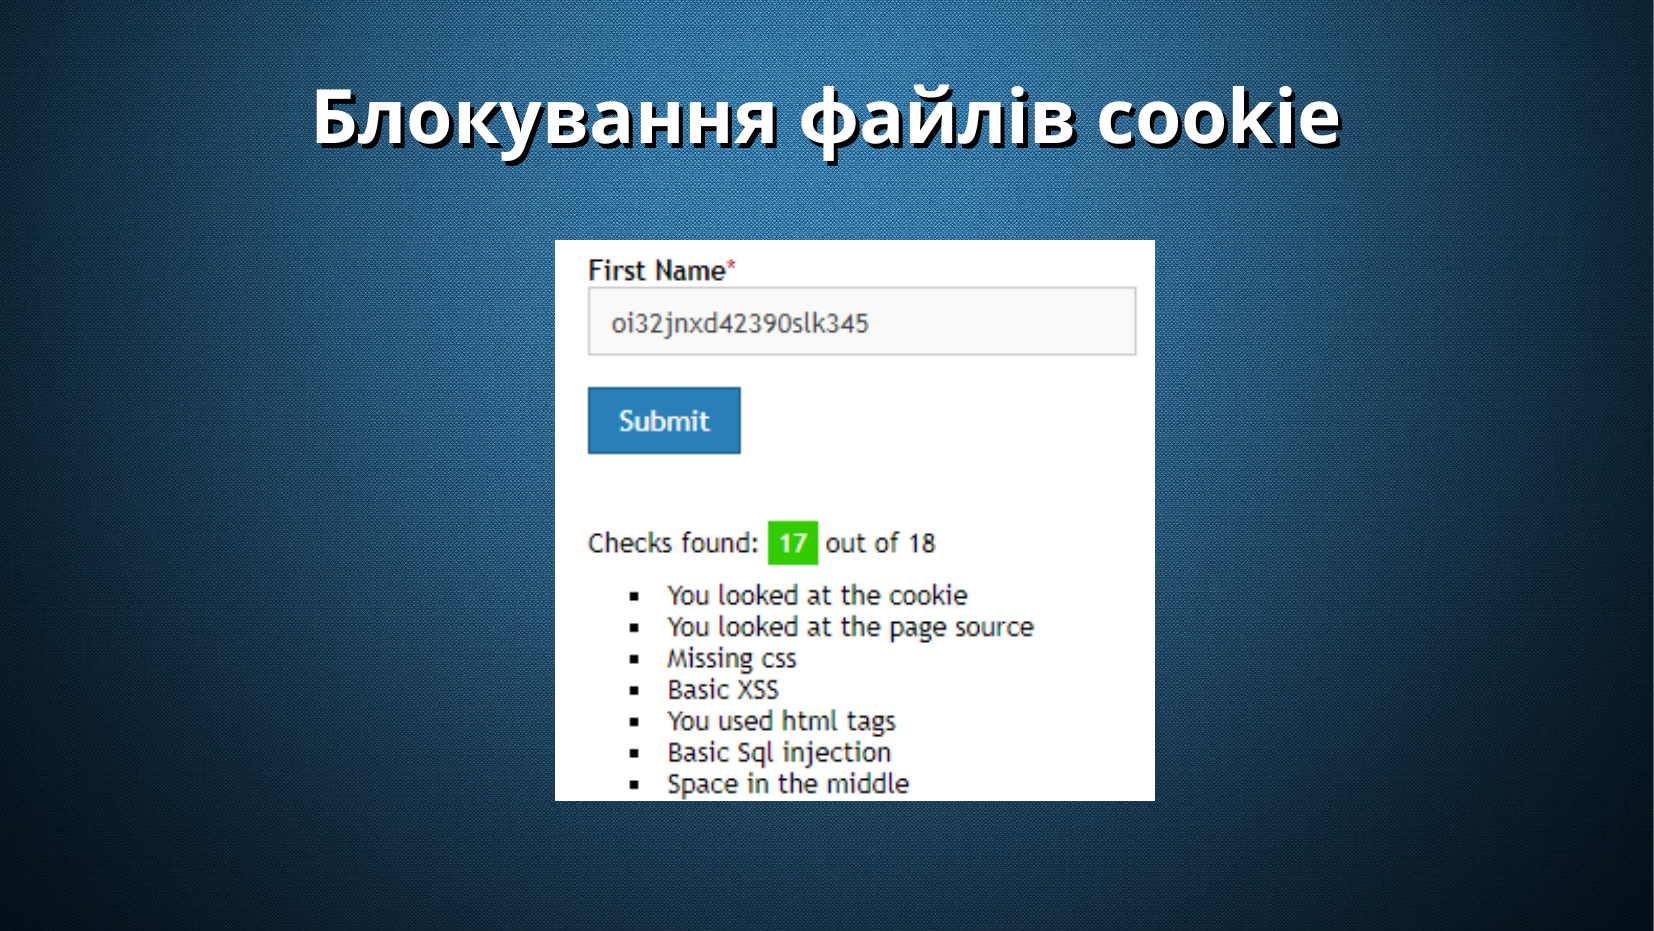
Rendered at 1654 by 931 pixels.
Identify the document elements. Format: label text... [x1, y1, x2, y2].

picture [0, 0, 1654, 931]
title Блокування файлів cookie [82, 37, 1571, 193]
